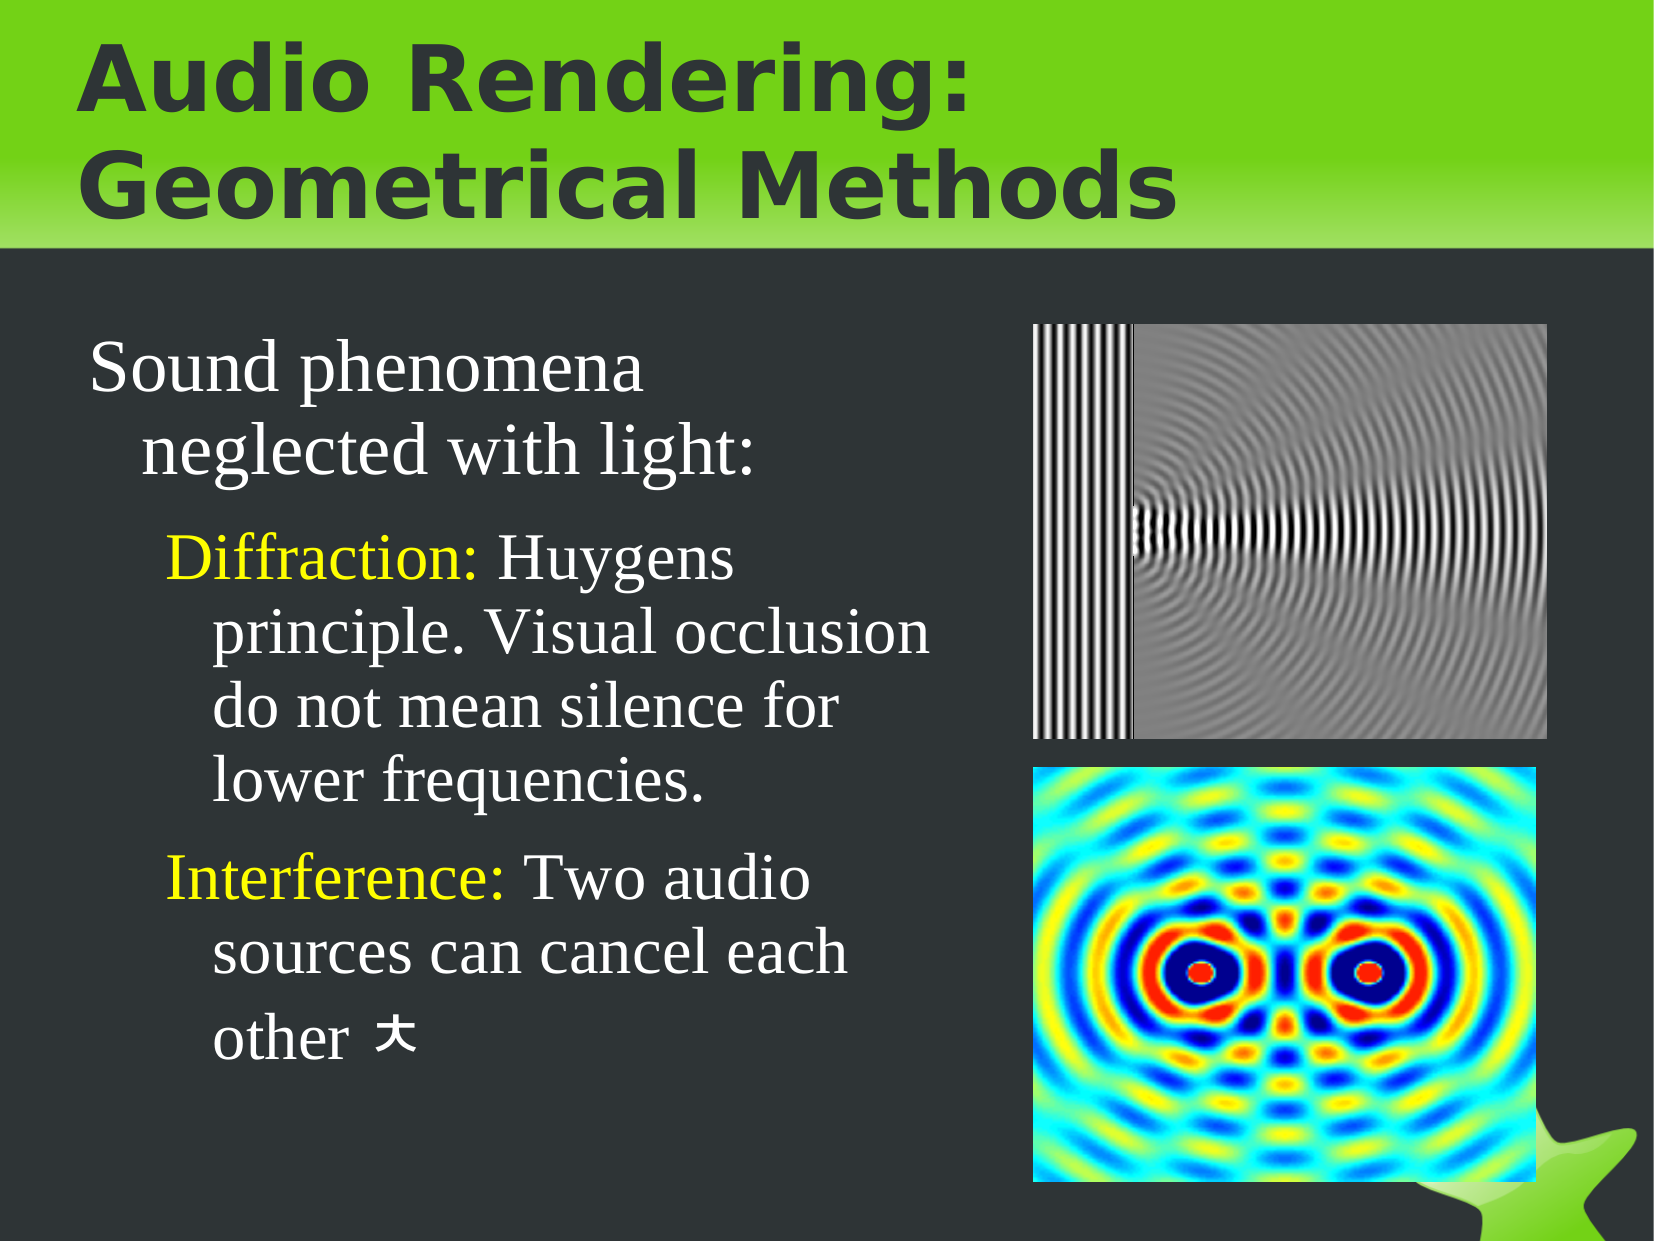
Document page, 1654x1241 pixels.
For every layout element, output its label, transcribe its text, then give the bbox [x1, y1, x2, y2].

list Sound phenomena neglected with light: Diffraction: Huygens principle. Visual occlusion do not mean silence for lower frequencies. Interference: Two audio sources can cancel each otherﾺ [71, 324, 945, 1144]
picture [0, 0, 1654, 1241]
title Audio Rendering: Geometrical Methods [76, 25, 1565, 240]
